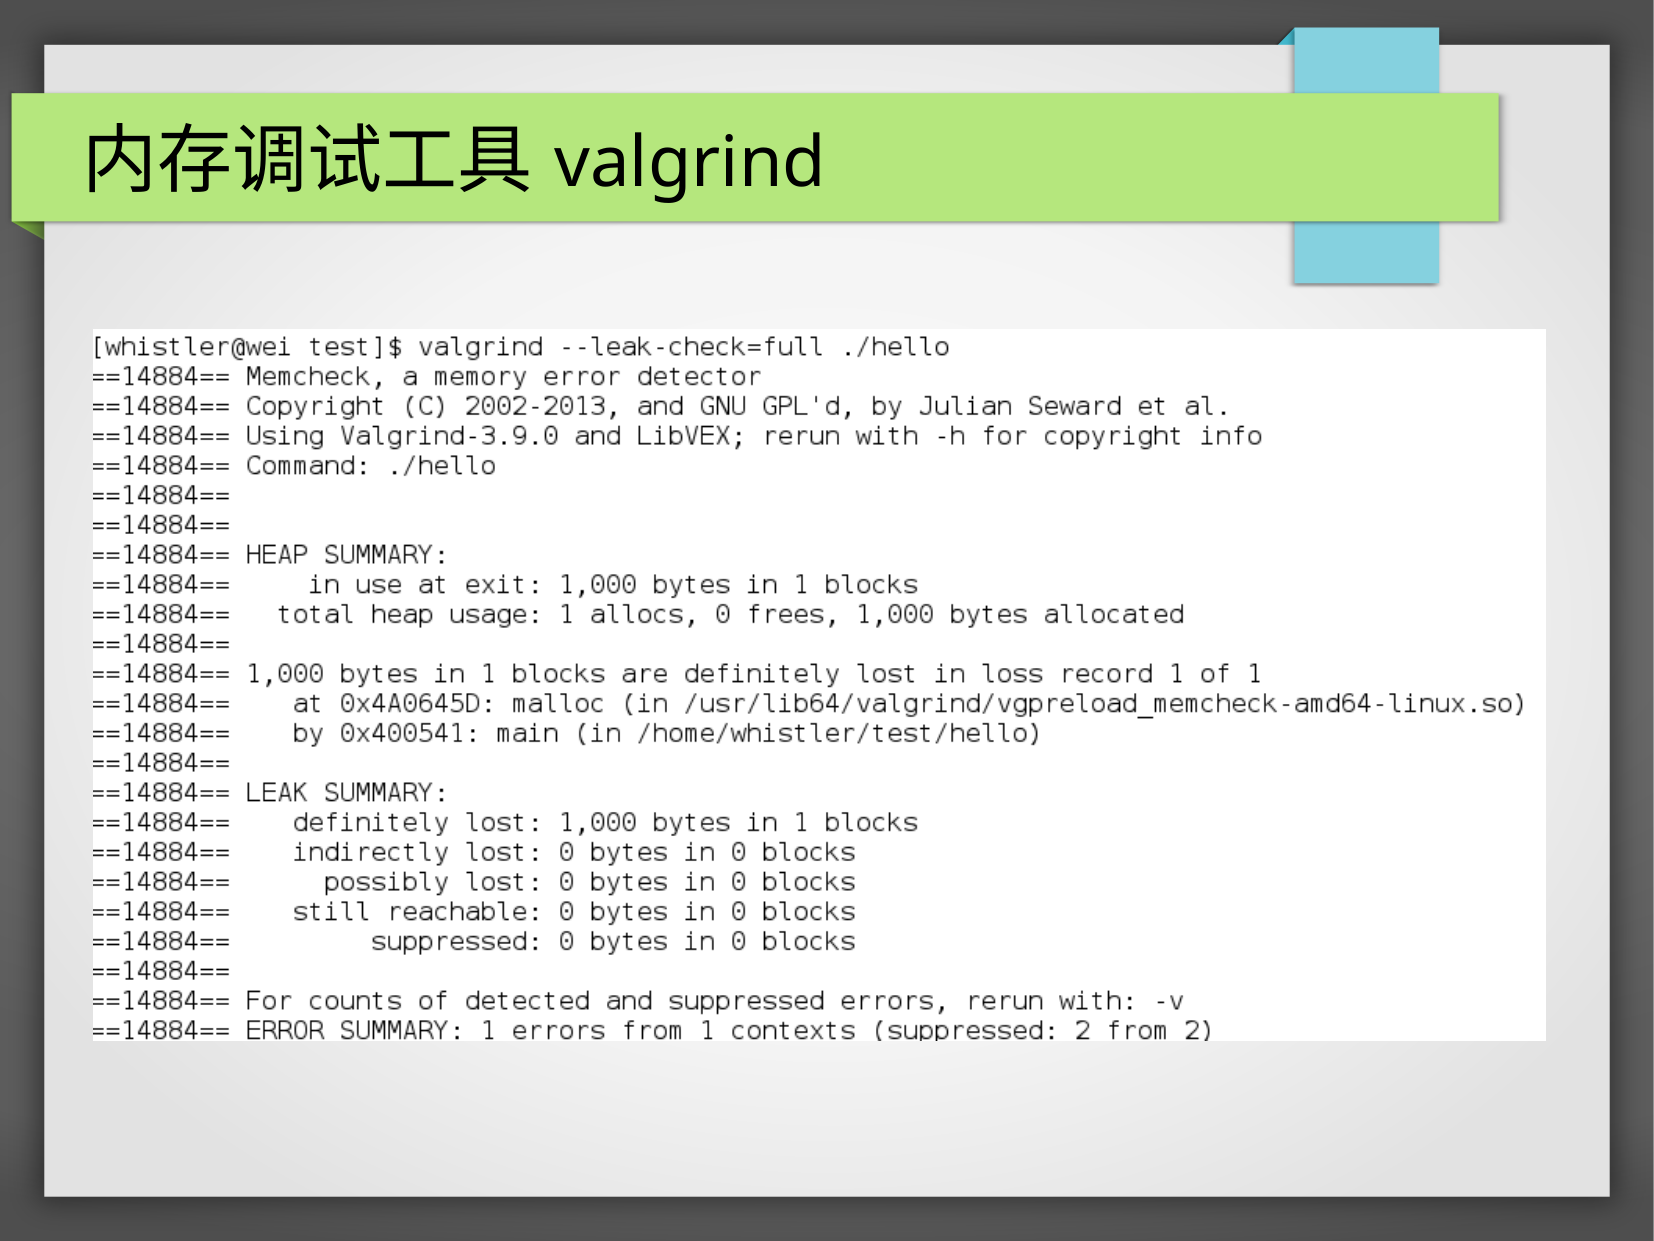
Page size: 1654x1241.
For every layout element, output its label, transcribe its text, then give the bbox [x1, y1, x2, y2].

title 内存调试工具valgrind [82, 94, 1264, 213]
picture [0, 0, 1654, 1241]
